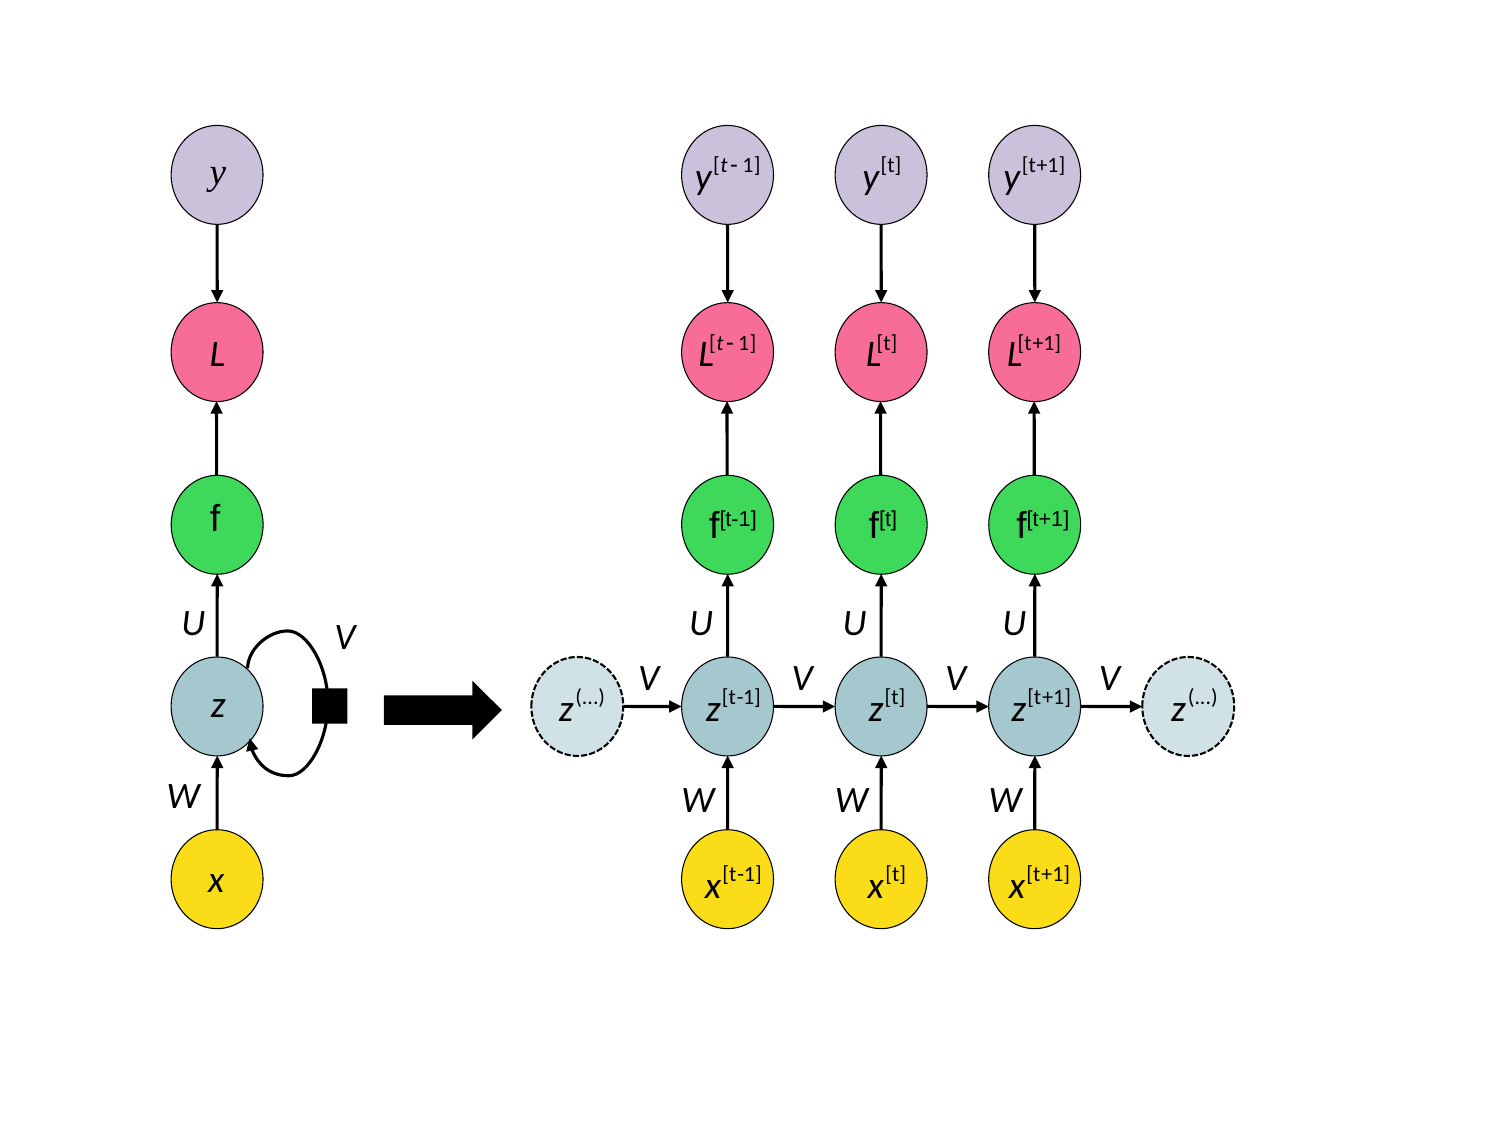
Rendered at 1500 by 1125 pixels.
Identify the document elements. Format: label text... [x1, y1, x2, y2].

chart [997, 148, 1073, 206]
chart [552, 680, 612, 728]
chart [685, 604, 721, 646]
chart [862, 680, 913, 728]
chart [201, 857, 242, 914]
text_box [998, 206, 1071, 225]
chart [697, 858, 767, 905]
text_box [988, 657, 1076, 756]
chart [699, 680, 769, 728]
text_box [835, 829, 928, 929]
text_box [531, 656, 624, 756]
text_box f[t-1] [694, 497, 830, 554]
chart [788, 659, 824, 697]
text_box [691, 206, 764, 225]
chart [1001, 857, 1077, 905]
chart [679, 781, 723, 819]
chart [164, 776, 209, 815]
chart [689, 149, 768, 206]
text_box [171, 302, 264, 402]
chart [1004, 680, 1077, 728]
text_box [835, 302, 928, 402]
text_box f [171, 475, 264, 575]
chart [331, 618, 366, 656]
chart [1164, 680, 1225, 728]
chart [839, 604, 874, 646]
text_box [681, 302, 774, 402]
chart [635, 659, 670, 697]
text_box f[t] [853, 497, 989, 554]
text_box [681, 475, 766, 575]
chart [860, 857, 911, 905]
chart [204, 683, 242, 740]
text_box [988, 125, 1081, 204]
text_box [681, 657, 774, 756]
text_box [835, 125, 928, 225]
chart [998, 604, 1034, 646]
chart [178, 604, 213, 646]
text_box [988, 302, 1081, 402]
text_box [1077, 860, 1081, 899]
text_box [681, 125, 767, 202]
chart [942, 659, 977, 697]
text_box [171, 125, 264, 225]
text_box [681, 829, 774, 929]
chart [861, 326, 902, 374]
text_box f[t+1] [1001, 497, 1137, 554]
chart [1002, 326, 1068, 374]
chart [1096, 659, 1131, 697]
chart [200, 159, 235, 201]
text_box [171, 829, 264, 929]
chart [832, 781, 877, 819]
chart [986, 781, 1030, 819]
text_box [989, 475, 1073, 575]
chart [693, 326, 763, 374]
text_box [383, 680, 502, 740]
text_box [835, 475, 920, 575]
text_box [835, 657, 927, 756]
chart [205, 334, 230, 373]
text_box [312, 688, 348, 724]
text_box [768, 151, 774, 199]
text_box [988, 829, 1076, 929]
text_box [1077, 687, 1081, 726]
text_box [171, 657, 264, 756]
text_box [1142, 656, 1235, 756]
chart [856, 148, 907, 206]
